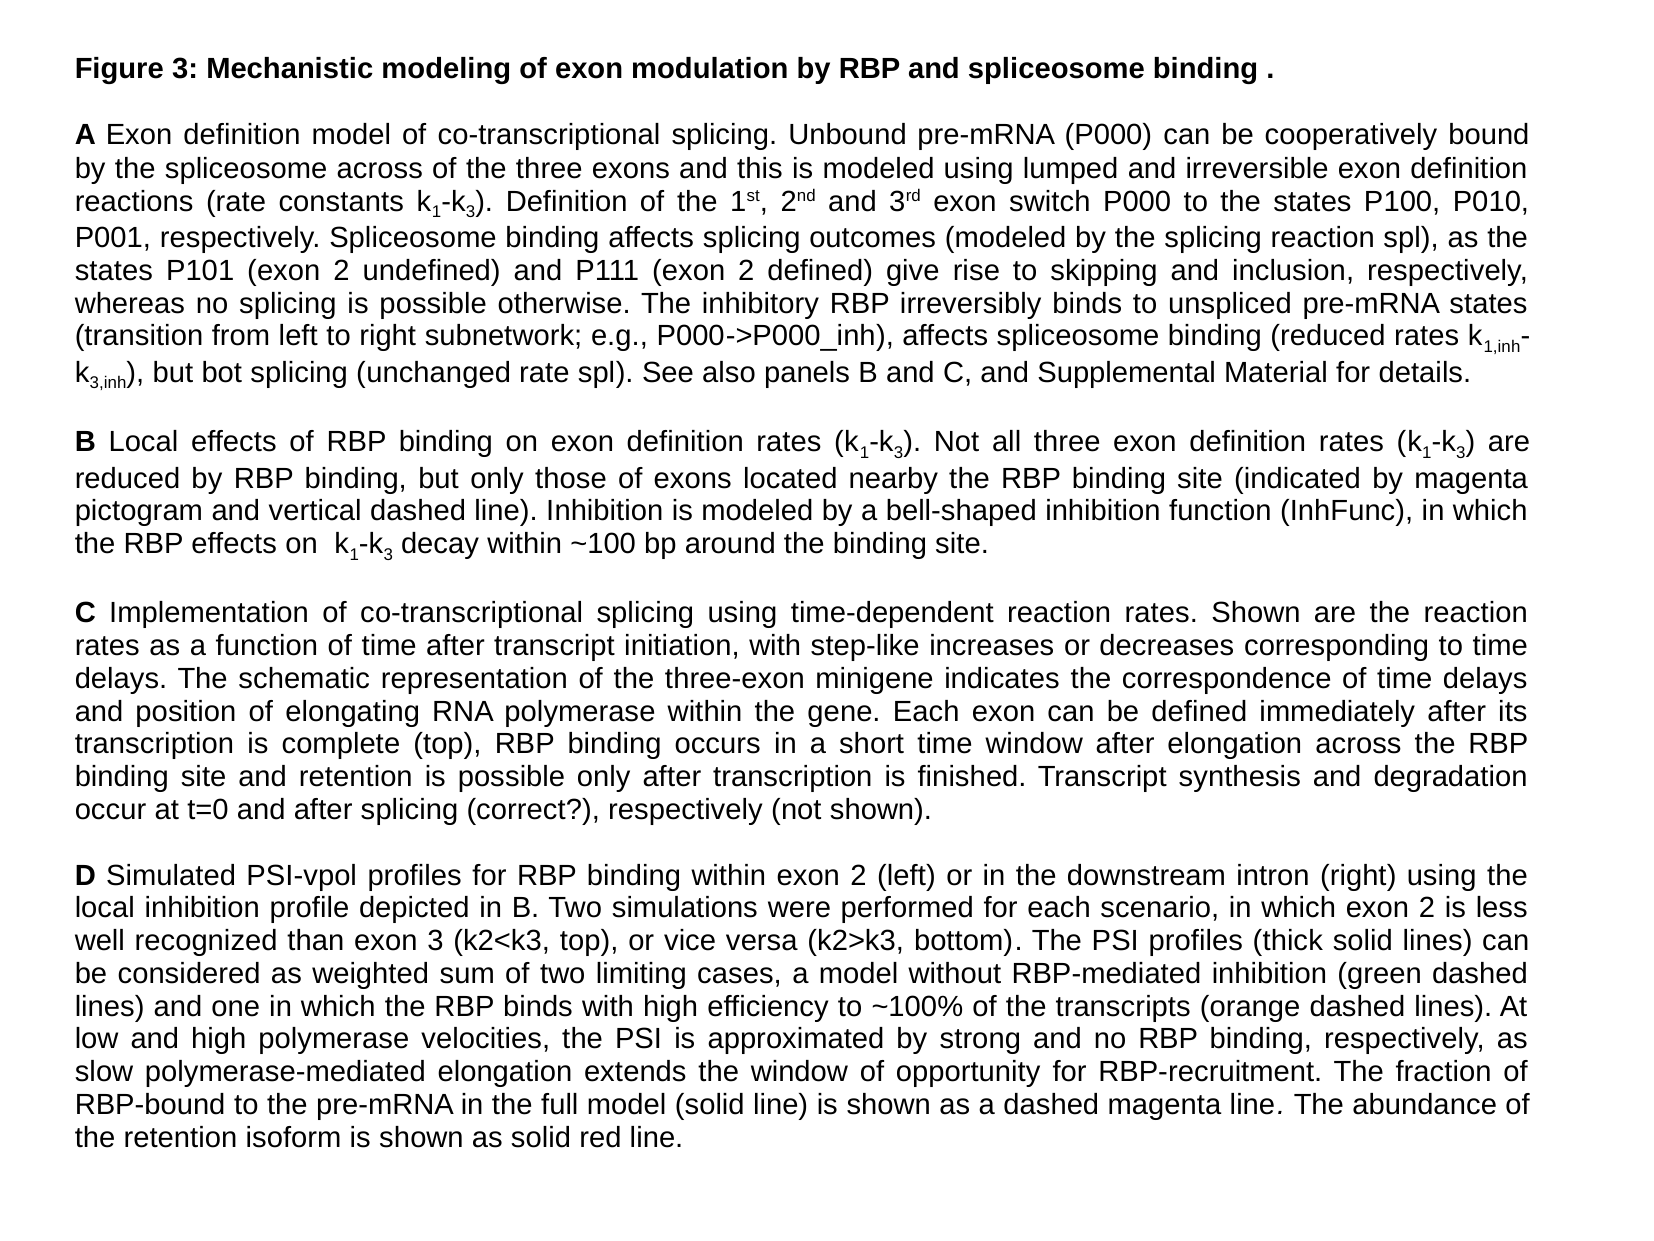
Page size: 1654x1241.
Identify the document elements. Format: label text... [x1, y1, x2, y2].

text_box Figure 3: Mechanistic modeling of exon modulation by RBP and spliceosome binding . A Exon definition model of co-transcriptional splicing. Unbound pre-mRNA (P000) can be cooperatively bound by the spliceosome across of the three exons and this is modeled using lumped and irreversible exon definition reactions (rate constants k1-k3). Definition of the 1st, 2nd and 3rd exon switch P000 to the states P100, P010, P001, respectively. Spliceosome binding affects splicing outcomes (modeled by the splicing reaction spl), as the states P101 (exon 2 undefined) and P111 (exon 2 defined) give rise to skipping and inclusion, respectively, whereas no splicing is possible otherwise. The inhibitory RBP irreversibly binds to unspliced pre-mRNA states (transition from left to right subnetwork; e.g., P000->P000_inh), affects spliceosome binding (reduced rates k1,inh-k3,inh), but bot splicing (unchanged rate spl). See also panels B and C, and Supplemental Material for details. B Local effects of RBP binding on exon definition rates (k1-k3). Not all three exon definition rates (k1-k3) are reduced by RBP binding, but only those of exons located nearby the RBP binding site (indicated by magenta pictogram and vertical dashed line). Inhibition is modeled by a bell-shaped inhibition function (InhFunc), in which the RBP effects on k1-k3 decay within ~100 bp around the binding site. C Implementation of co-transcriptional splicing using time-dependent reaction rates. Shown are the reaction rates as a function of time after transcript initiation, with step-like increases or decreases corresponding to time delays. The schematic representation of the three-exon minigene indicates the correspondence of time delays and position of elongating RNA polymerase within the gene. Each exon can be defined immediately after its transcription is complete (top), RBP binding occurs in a short time window after elongation across the RBP binding site and retention is possible only after transcription is finished. Transcript synthesis and degradation occur at t=0 and after splicing (correct?), respectively (not shown). D Simulated PSI-vpol profiles for RBP binding within exon 2 (left) or in the downstream intron (right) using the local inhibition profile depicted in B. Two simulations were performed for each scenario, in which exon 2 is less well recognized than exon 3 (k2<k3, top), or vice versa (k2>k3, bottom). The PSI profiles (thick solid lines) can be considered as weighted sum of two limiting cases, a model without RBP-mediated inhibition (green dashed lines) and one in which the RBP binds with high efficiency to ~100% of the transcripts (orange dashed lines). At low and high polymerase velocities, the PSI is approximated by strong and no RBP binding, respectively, as slow polymerase-mediated elongation extends the window of opportunity for RBP-recruitment. The fraction of RBP-bound to the pre-mRNA in the full model (solid line) is shown as a dashed magenta line. The abundance of the retention isoform is shown as solid red line. [60, 45, 1546, 1241]
